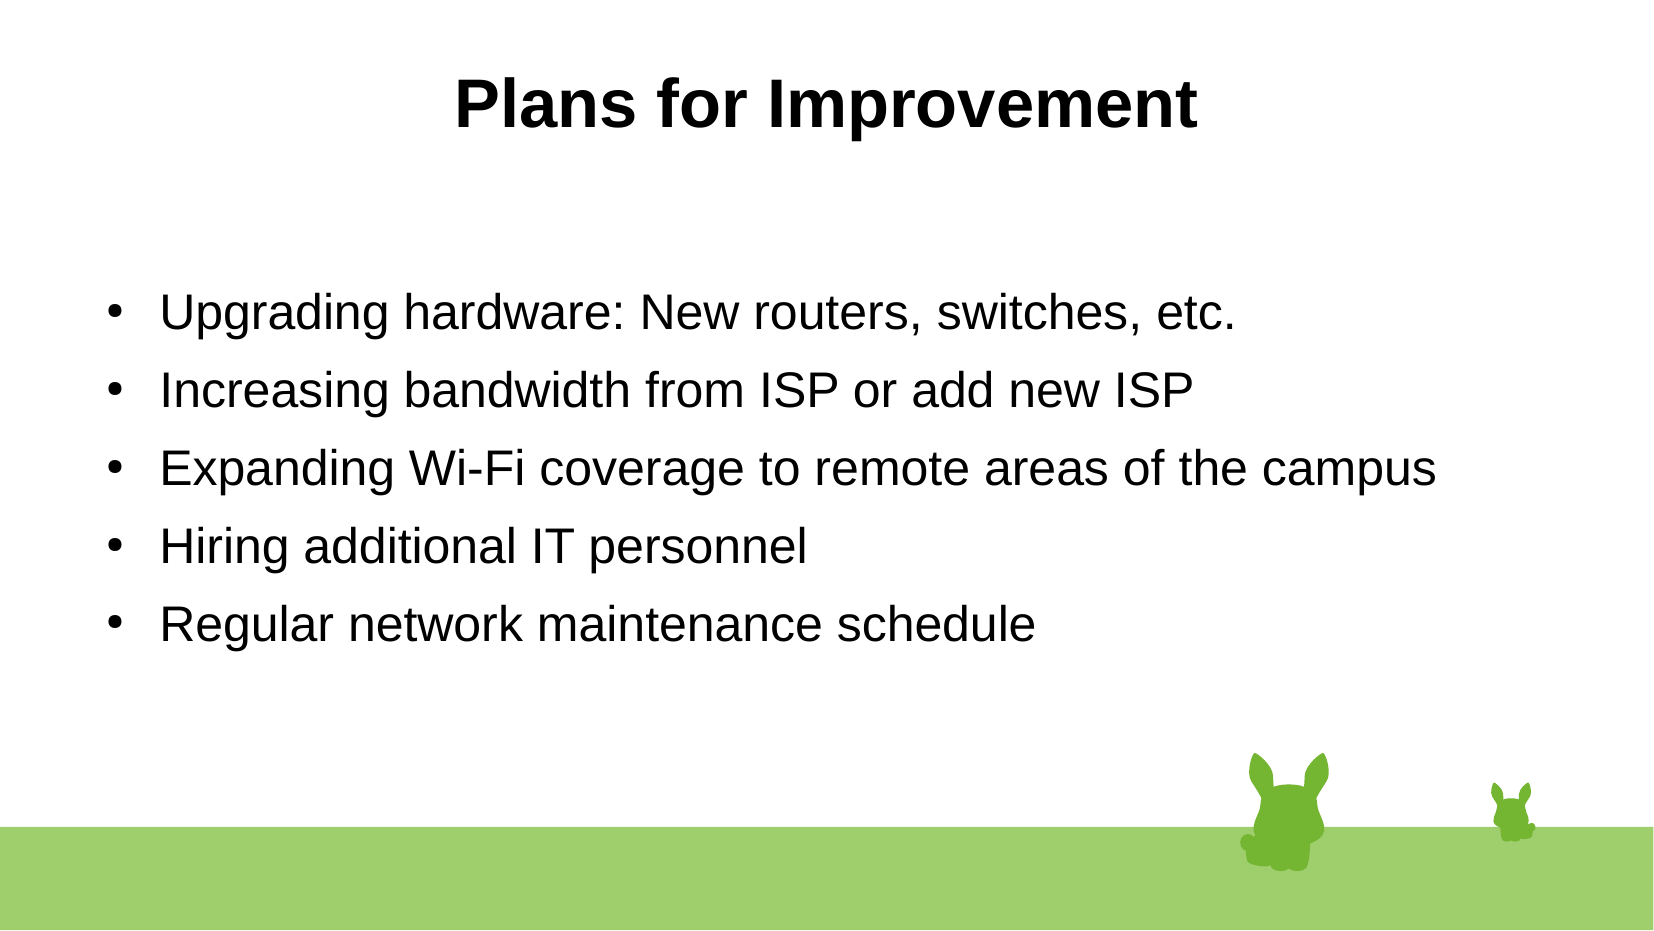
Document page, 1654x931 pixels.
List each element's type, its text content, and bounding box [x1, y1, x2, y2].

title Plans for Improvement [88, 29, 1565, 178]
list Upgrading hardware: New routers, switches, etc. Increasing bandwidth from ISP or add new ISP Expanding Wi-Fi coverage to remote areas of the campus Hiring additional IT personnel Regular network maintenance schedule [88, 206, 1565, 739]
